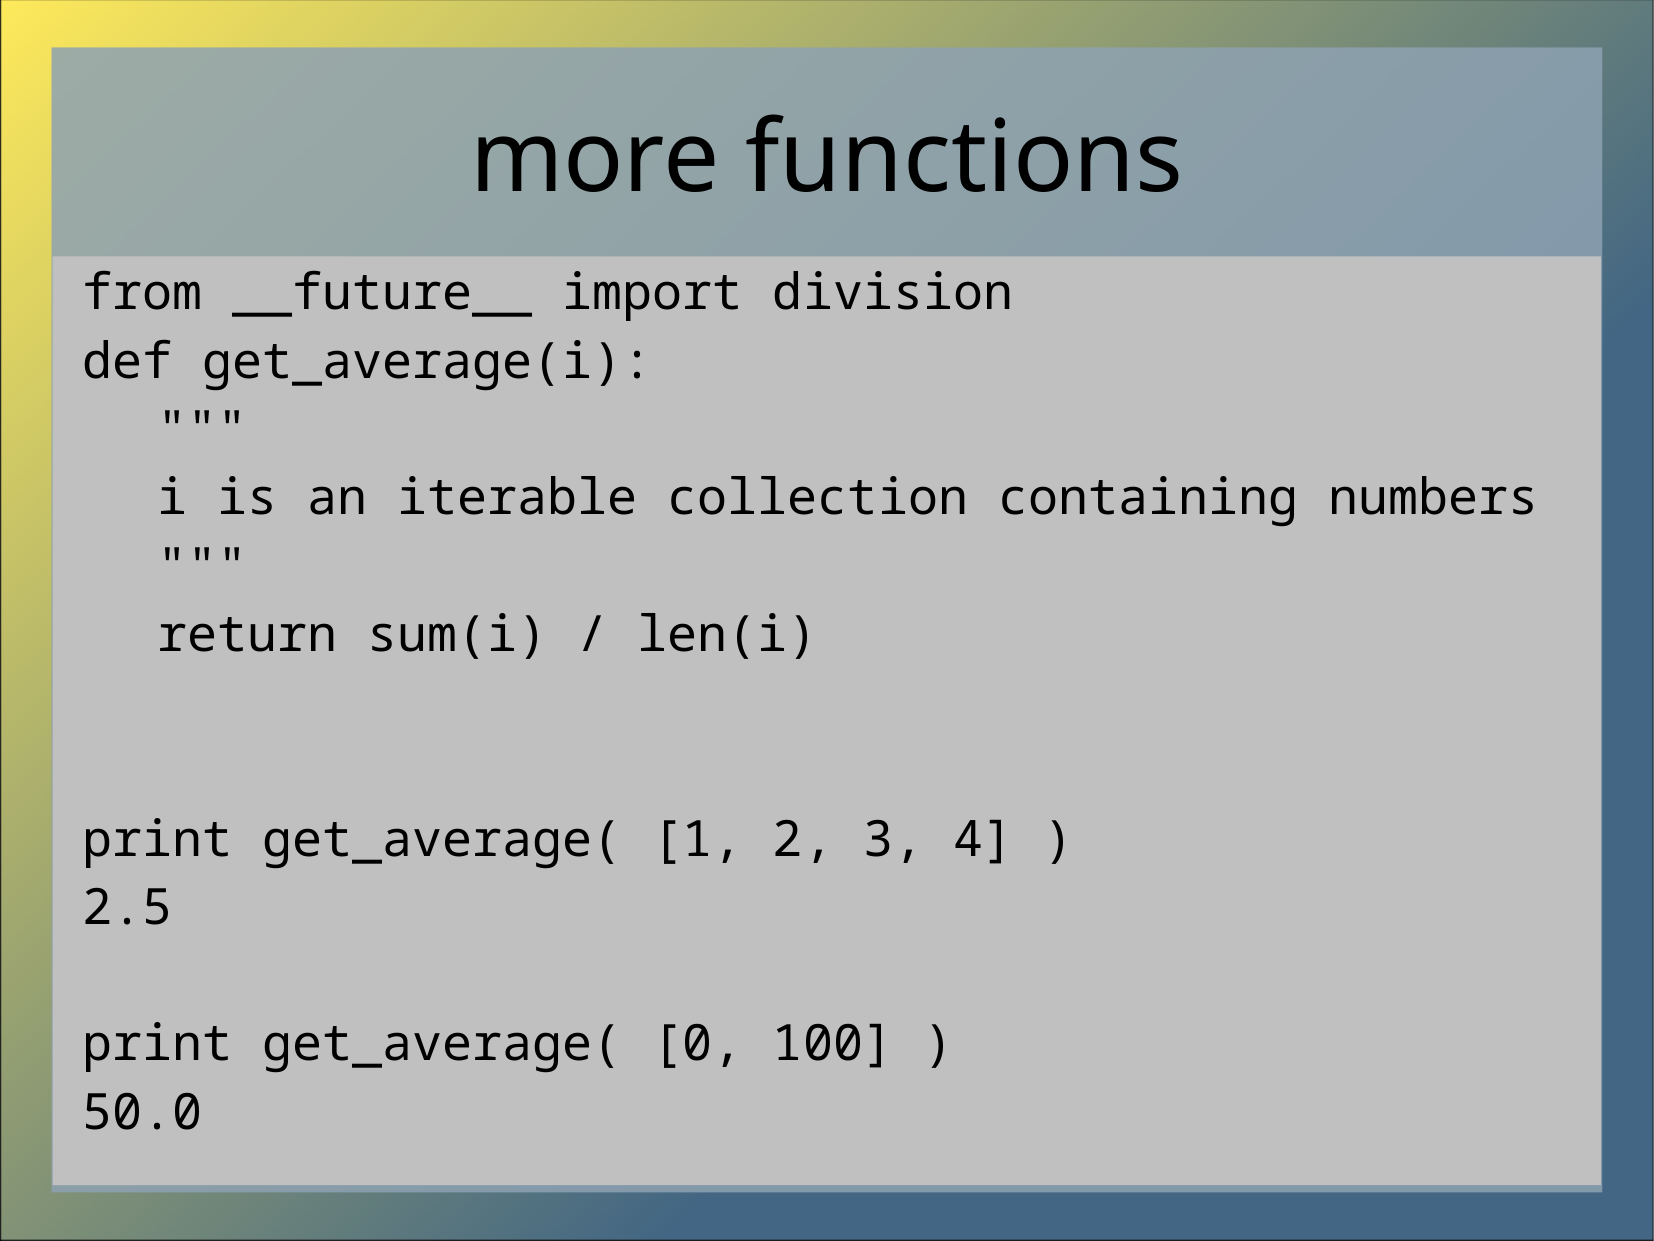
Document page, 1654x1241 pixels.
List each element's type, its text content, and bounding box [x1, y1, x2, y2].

picture [0, 0, 1654, 1241]
list from __future__ import division def get_average(i): """ i is an iterable collection containing numbers """ return sum(i) / len(i) print get_average( [1, 2, 3, 4] ) 2.5 print get_average( [0, 100] ) 50.0 [52, 256, 1601, 1186]
title more functions [82, 49, 1571, 256]
